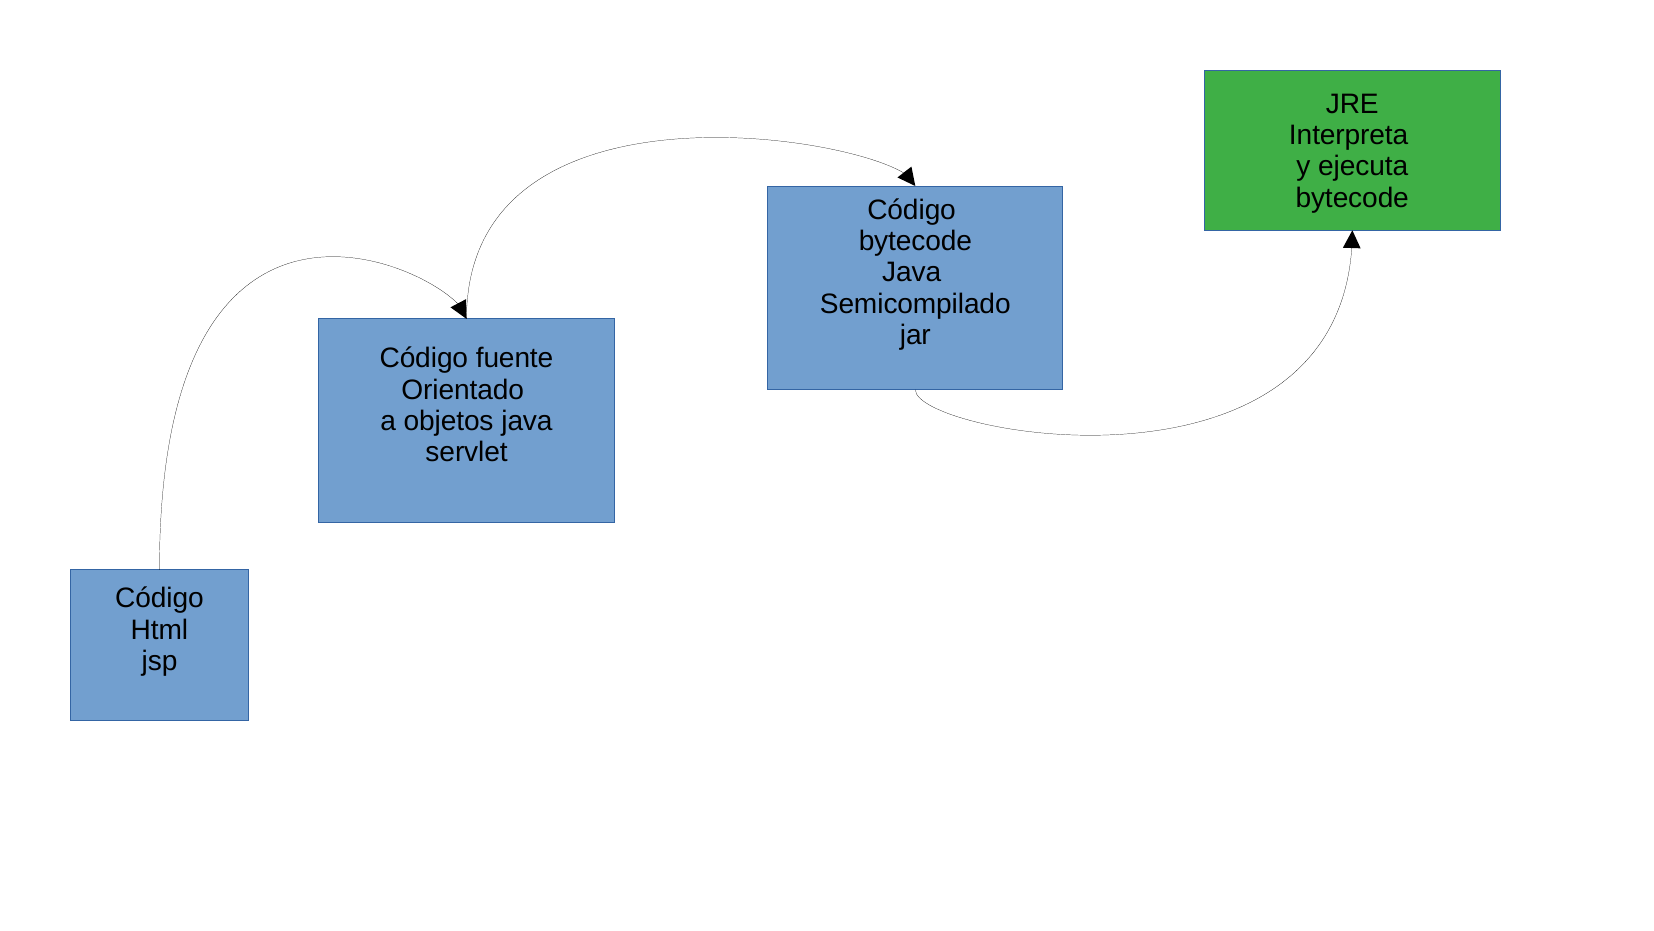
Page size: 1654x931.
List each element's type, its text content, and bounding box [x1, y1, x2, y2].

text_box Código bytecode Java Semicompilado jar [767, 186, 1063, 390]
text_box Código Html jsp [70, 569, 249, 721]
text_box Código fuente Orientado a objetos java servlet [318, 318, 615, 523]
text_box JRE Interpreta y ejecuta bytecode [1204, 70, 1501, 231]
